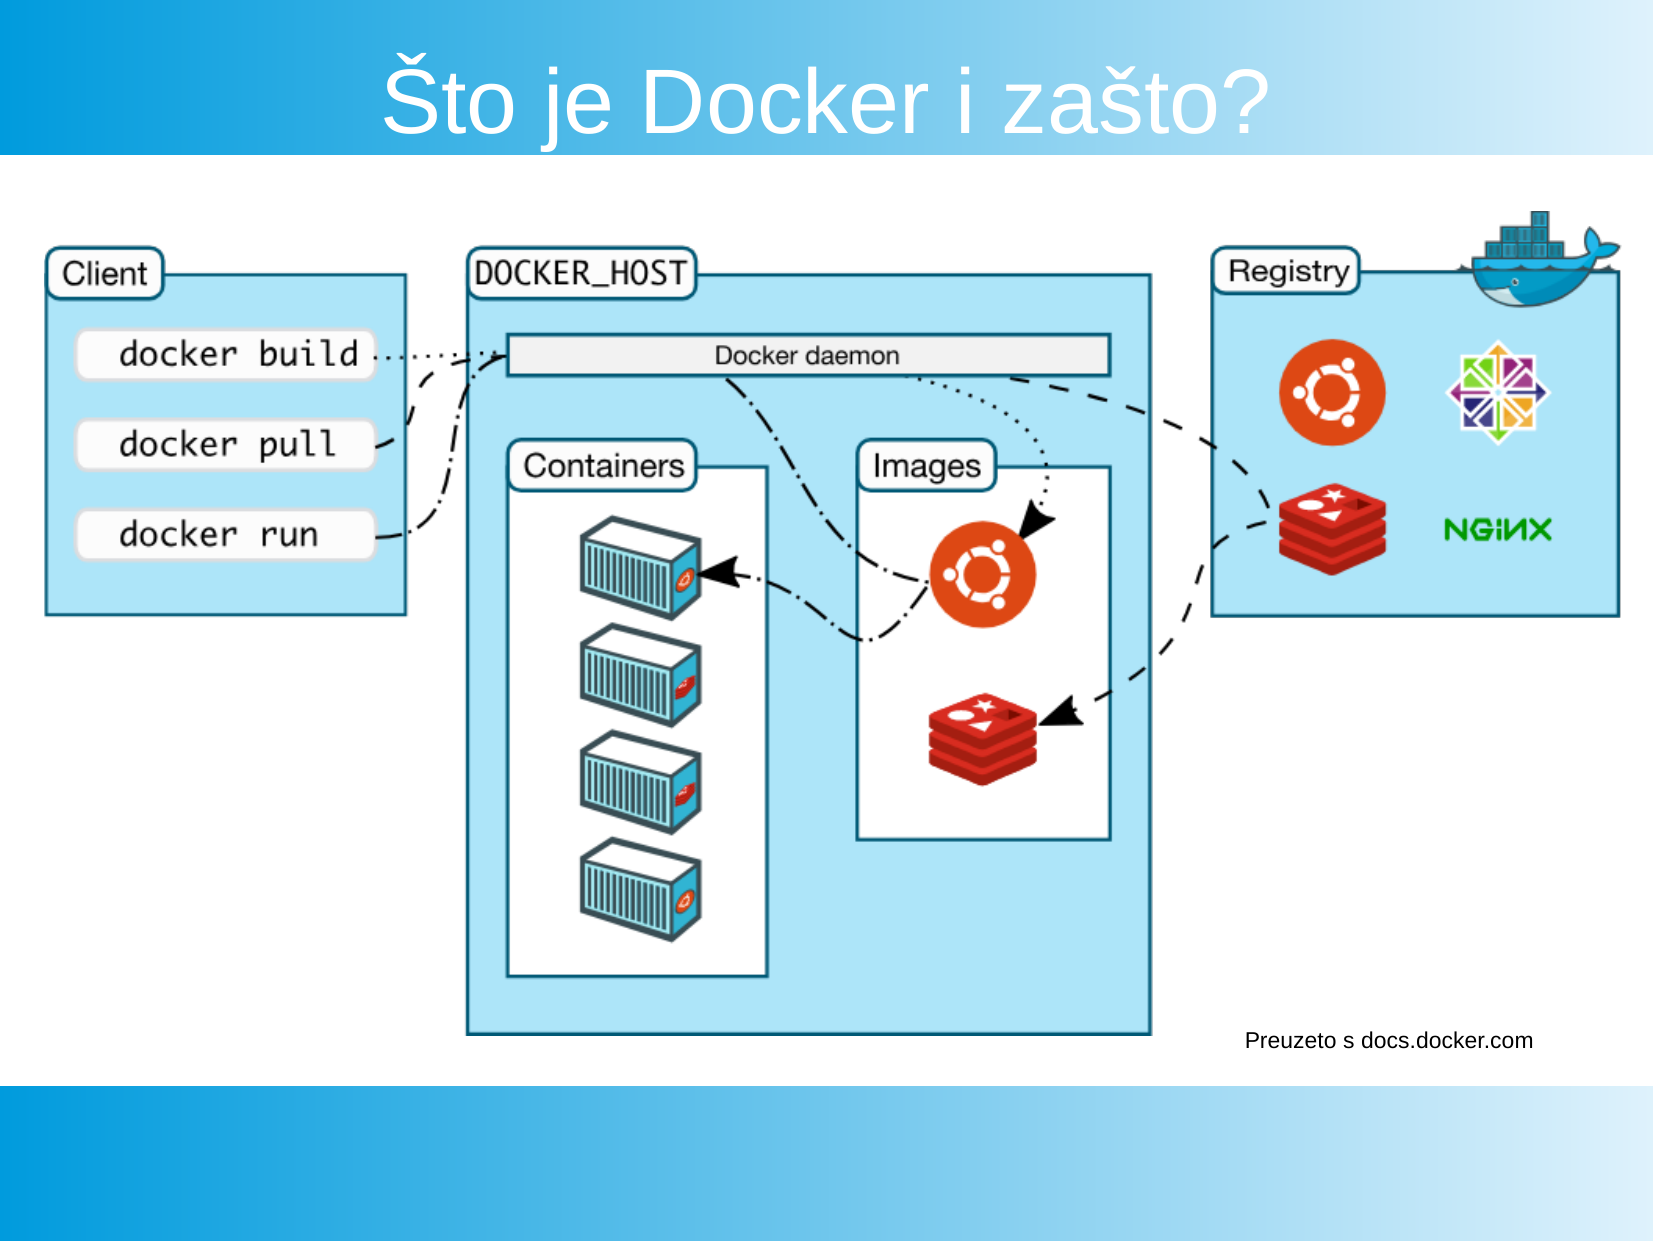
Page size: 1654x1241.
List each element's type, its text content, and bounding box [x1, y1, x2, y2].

text_box Preuzeto s docs.docker.com [1230, 1020, 1591, 1061]
picture [44, 211, 1622, 1036]
title Što je Docker i zašto? [82, 49, 1571, 155]
